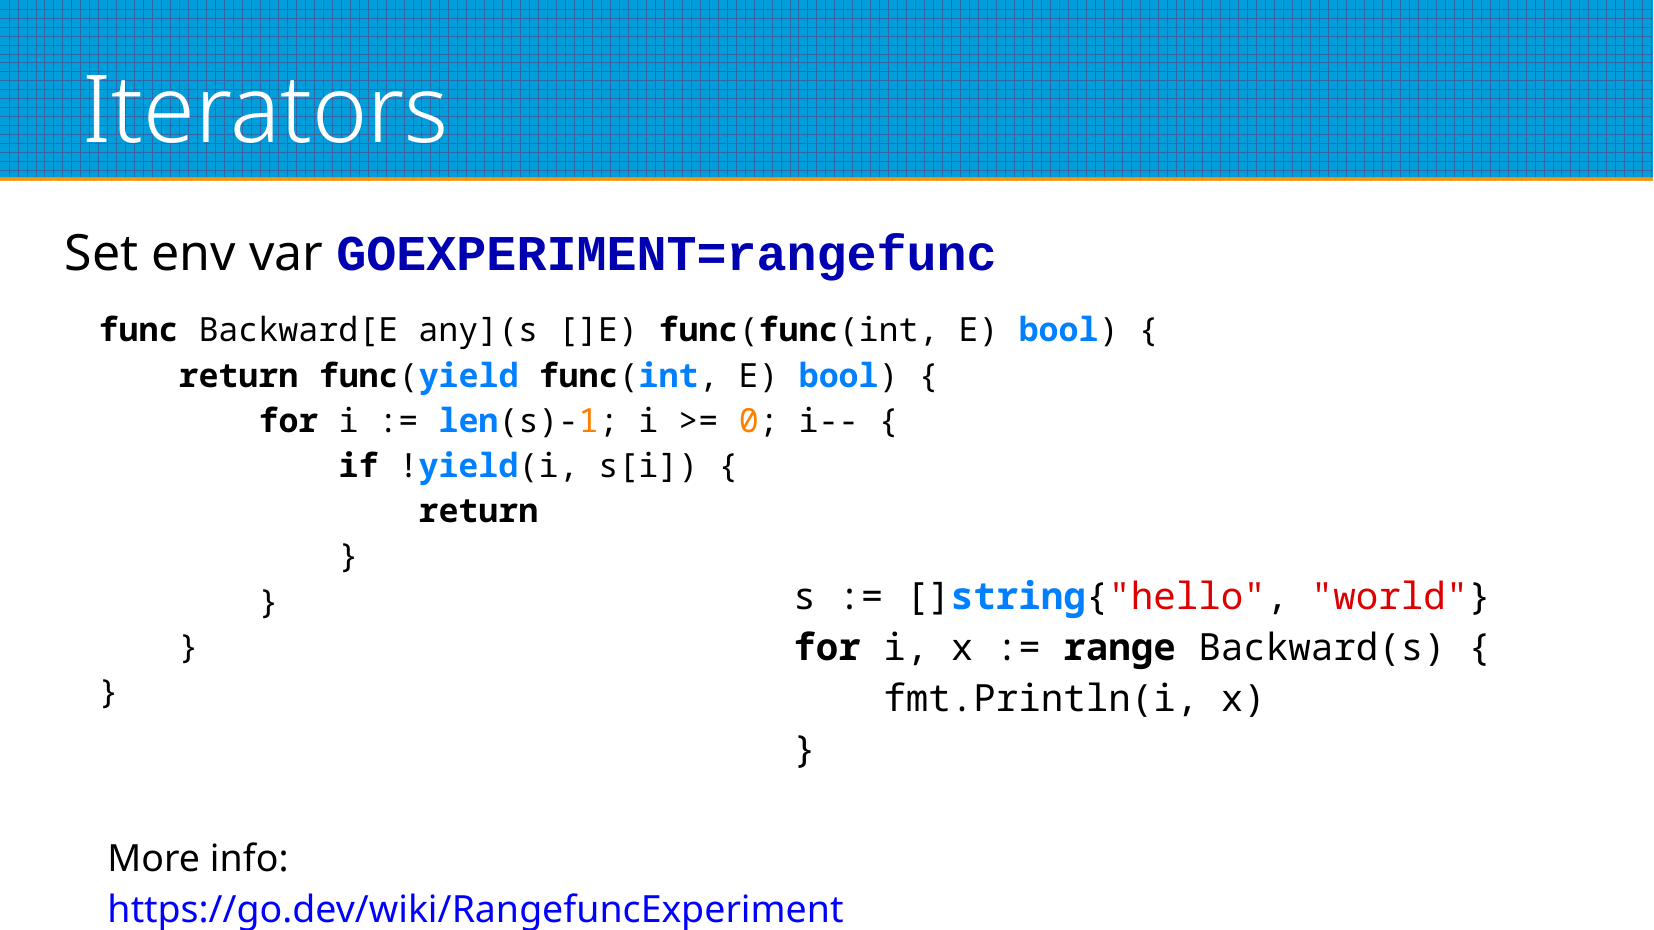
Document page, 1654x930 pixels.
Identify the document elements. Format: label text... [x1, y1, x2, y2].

text_box More info: https://go.dev/wiki/RangefuncExperiment [101, 850, 1029, 914]
text_box s := []string{"hello", "world"} for i, x := range Backward(s) { fmt.Println(i, x) } [787, 521, 1576, 822]
list Set env var GOEXPERIMENT=rangefunc [0, 217, 1574, 356]
title Iterators [82, 14, 1571, 171]
text_box func Backward[E any](s []E) func(func(int, E) bool) { return func(yield func(int, E) bool) { for i := len(s)-1; i >= 0; i-- { if !yield(i, s[i]) { return } } } } [92, 223, 1252, 797]
